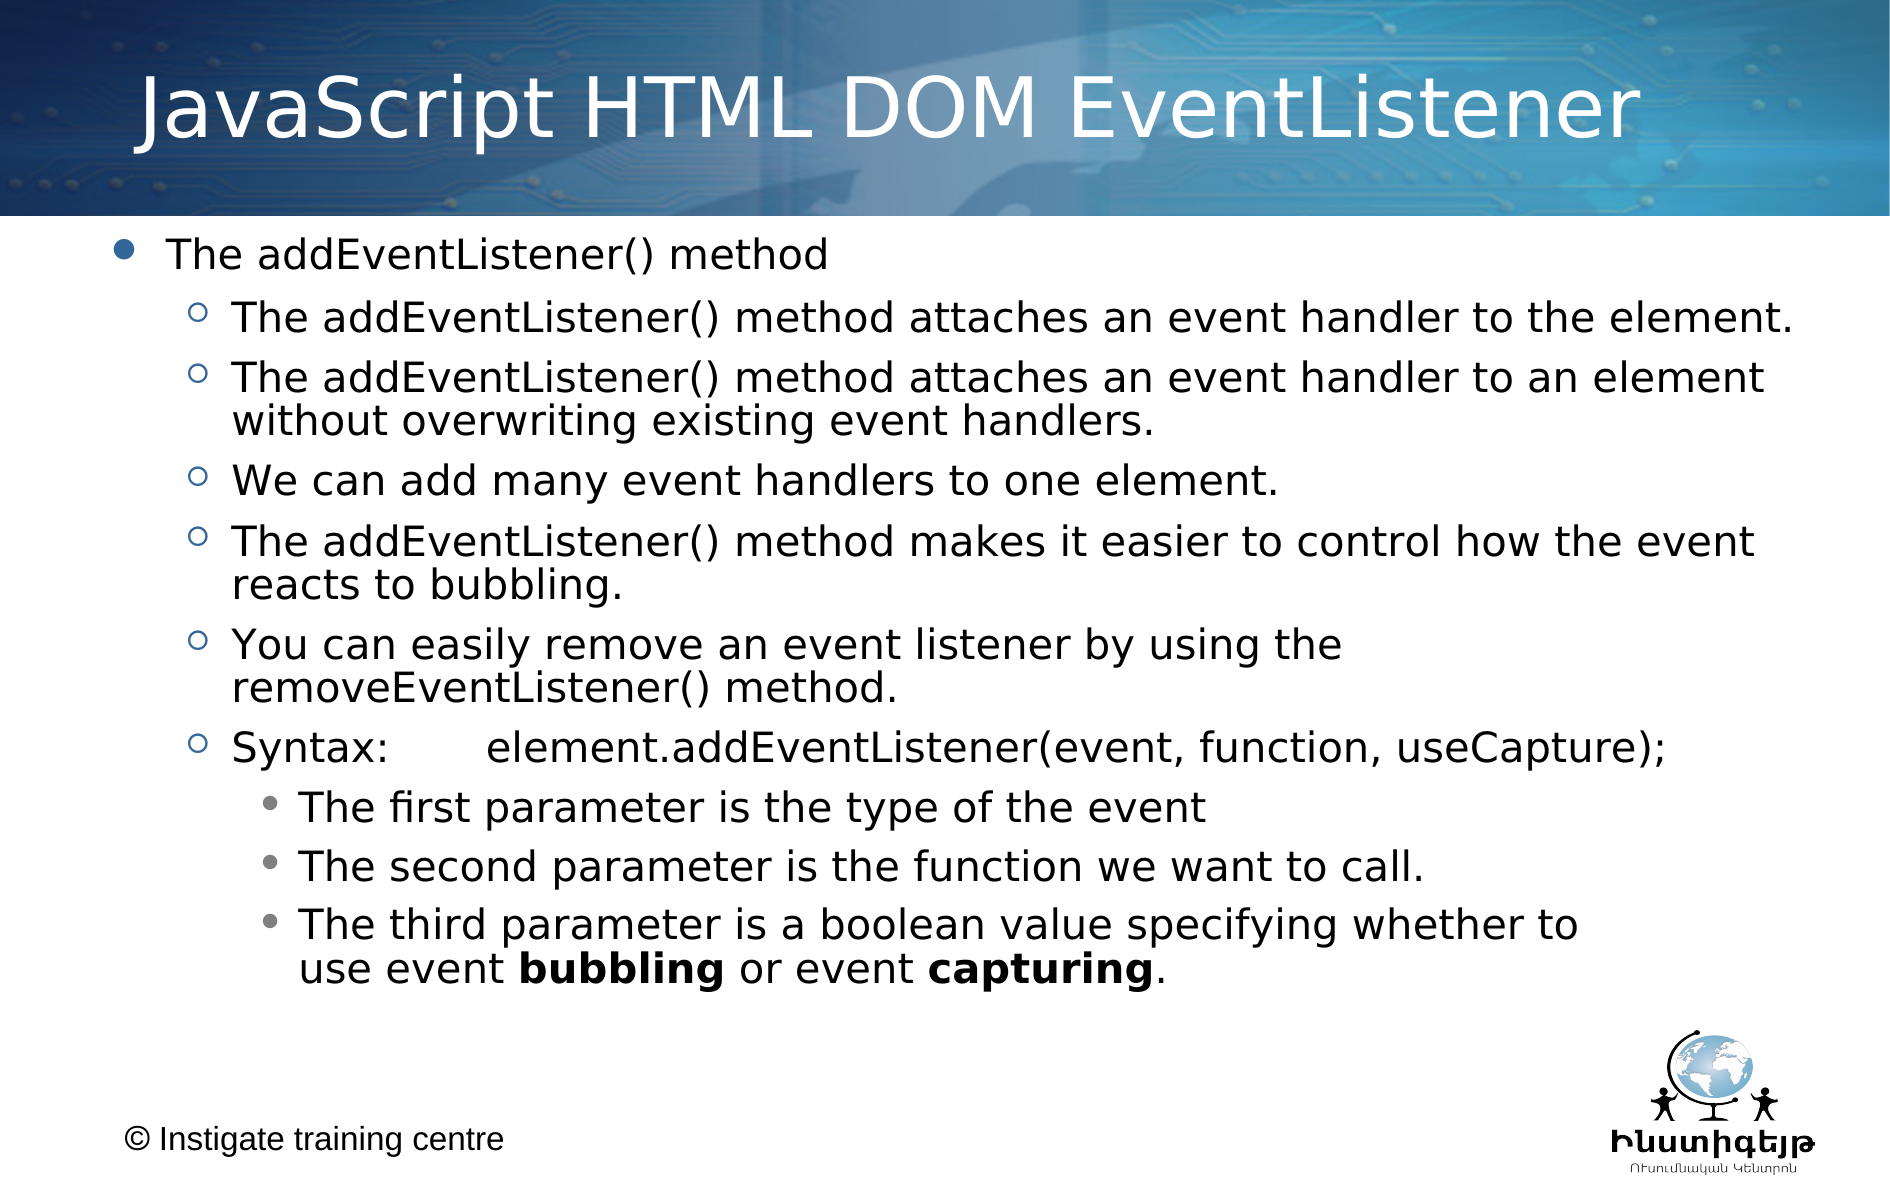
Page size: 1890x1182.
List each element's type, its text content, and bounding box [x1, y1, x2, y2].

text_box JavaScript HTML DOM EventListener [138, 82, 1801, 91]
picture [0, 0, 1890, 216]
picture [1612, 1030, 1815, 1175]
list The addEventListener() method The addEventListener() method attaches an event handler to the element. The addEventListener() method attaches an event handler to an element without overwriting existing event handlers. We can add many event handlers to one element. The addEventListener() method makes it easier to control how the event reacts to bubbling. You can easily remove an event listener by using the removeEventListener() method. Syntax: element.addEventListener(event, function, useCapture); The first parameter is the type of the event The second parameter is the function we want to call. The third parameter is a boolean value specifying whether to use event bubbling or event capturing. [110, 235, 1801, 260]
